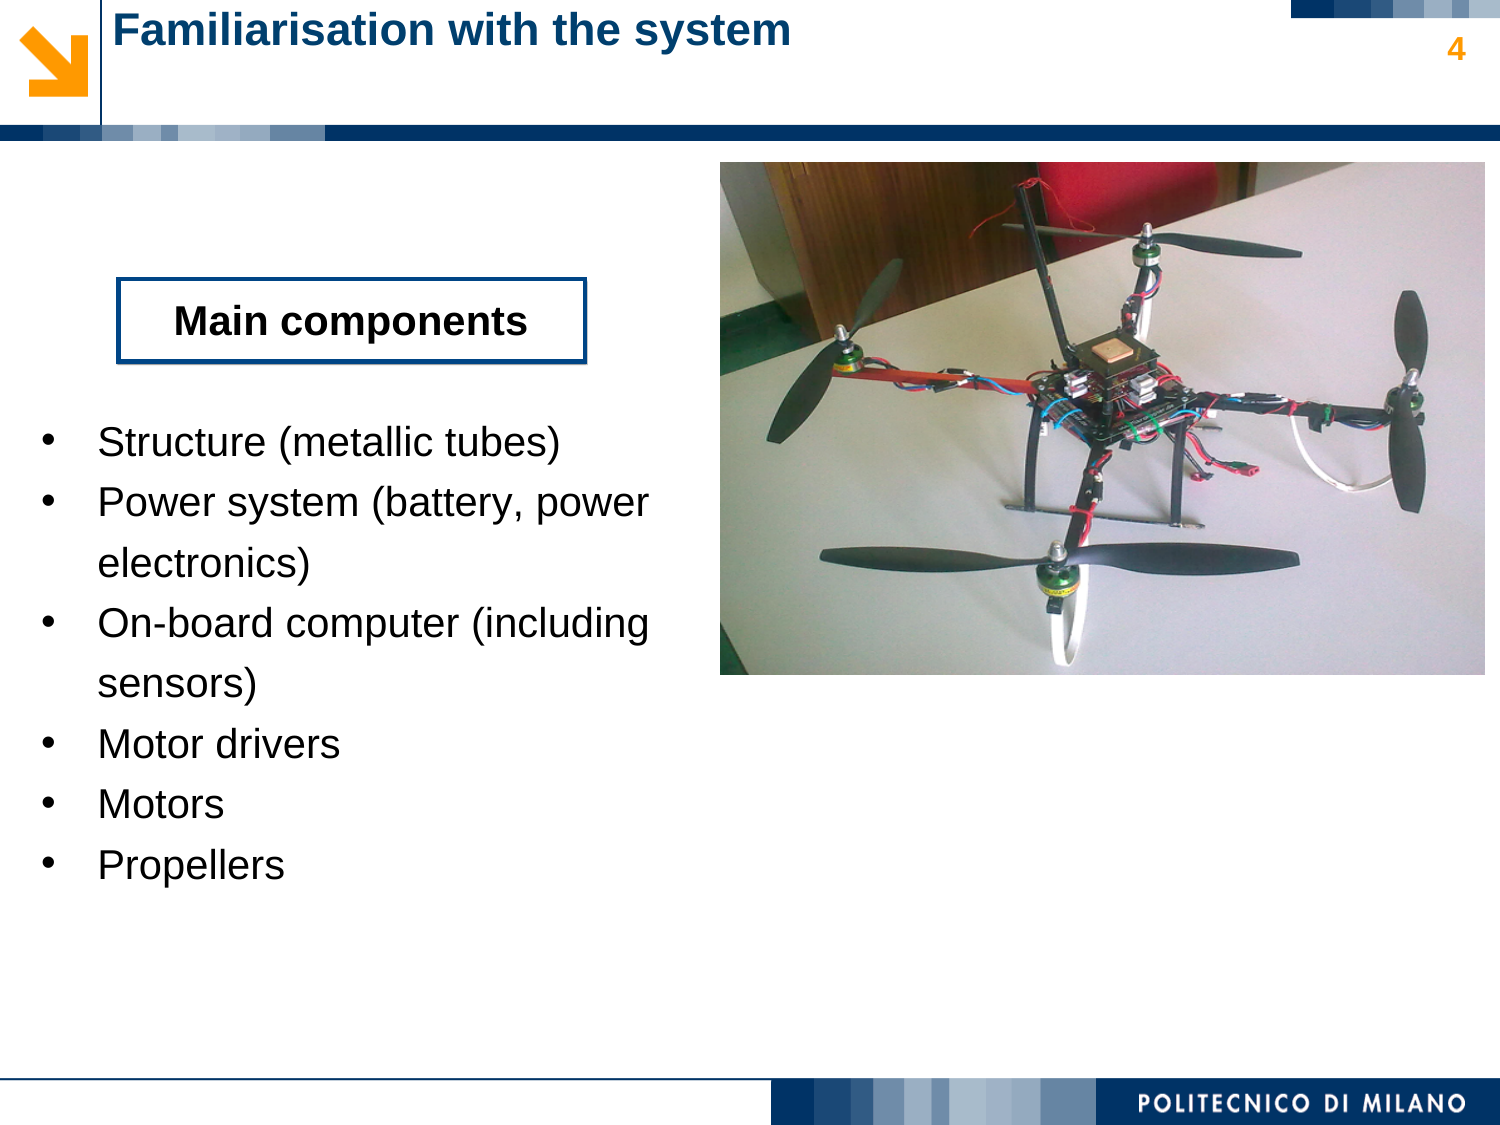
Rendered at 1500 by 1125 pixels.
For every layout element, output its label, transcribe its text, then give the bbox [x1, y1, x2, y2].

picture [0, 0, 1500, 141]
text_box Structure (metallic tubes) Power system (battery, power electronics) On-board computer (including sensors) Motor drivers Motors Propellers [41, 414, 663, 949]
picture [720, 162, 1485, 676]
text_box Familiarisation with the system [112, 0, 1088, 138]
text_box Main components [158, 286, 544, 352]
picture [0, 1074, 1500, 1125]
text_box [118, 278, 586, 362]
